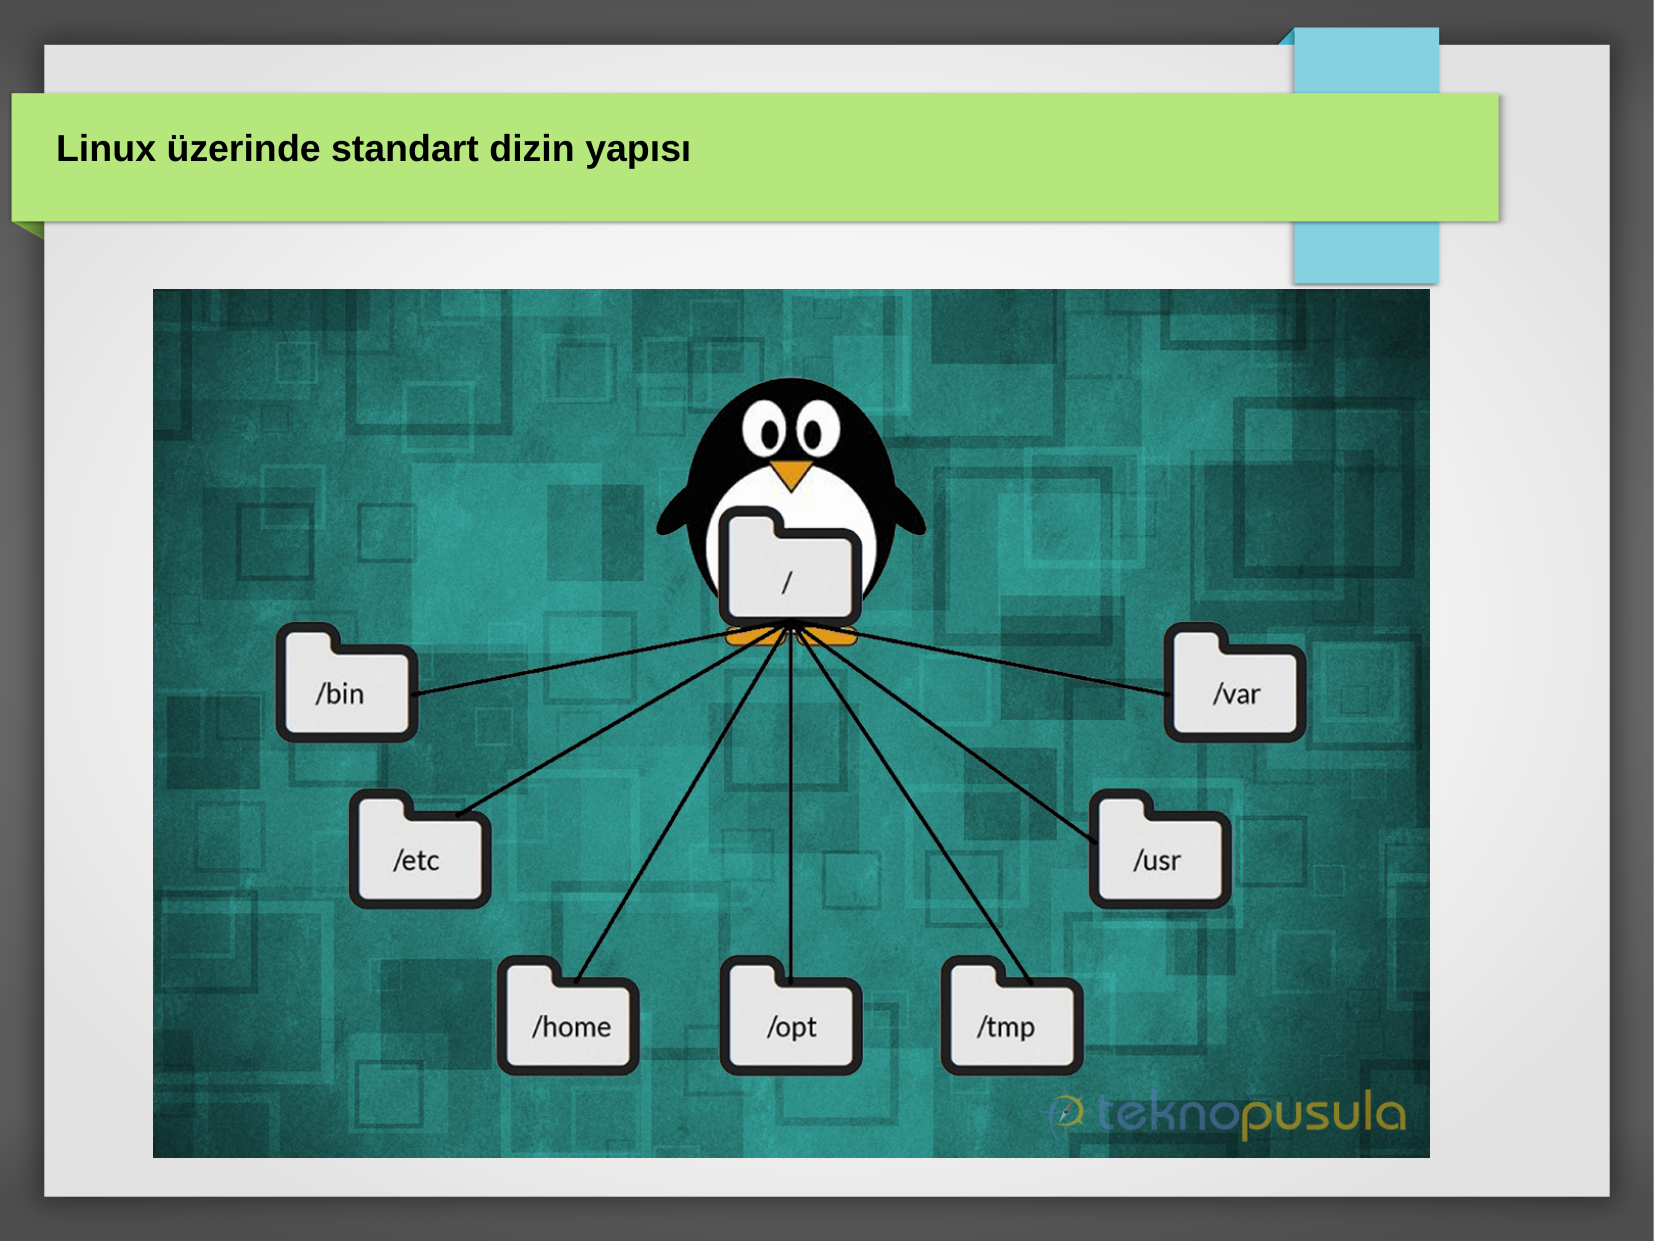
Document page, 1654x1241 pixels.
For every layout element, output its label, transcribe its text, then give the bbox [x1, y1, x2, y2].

text_box Linux üzerinde standart dizin yapısı [41, 120, 1134, 220]
picture [0, 0, 1654, 1241]
